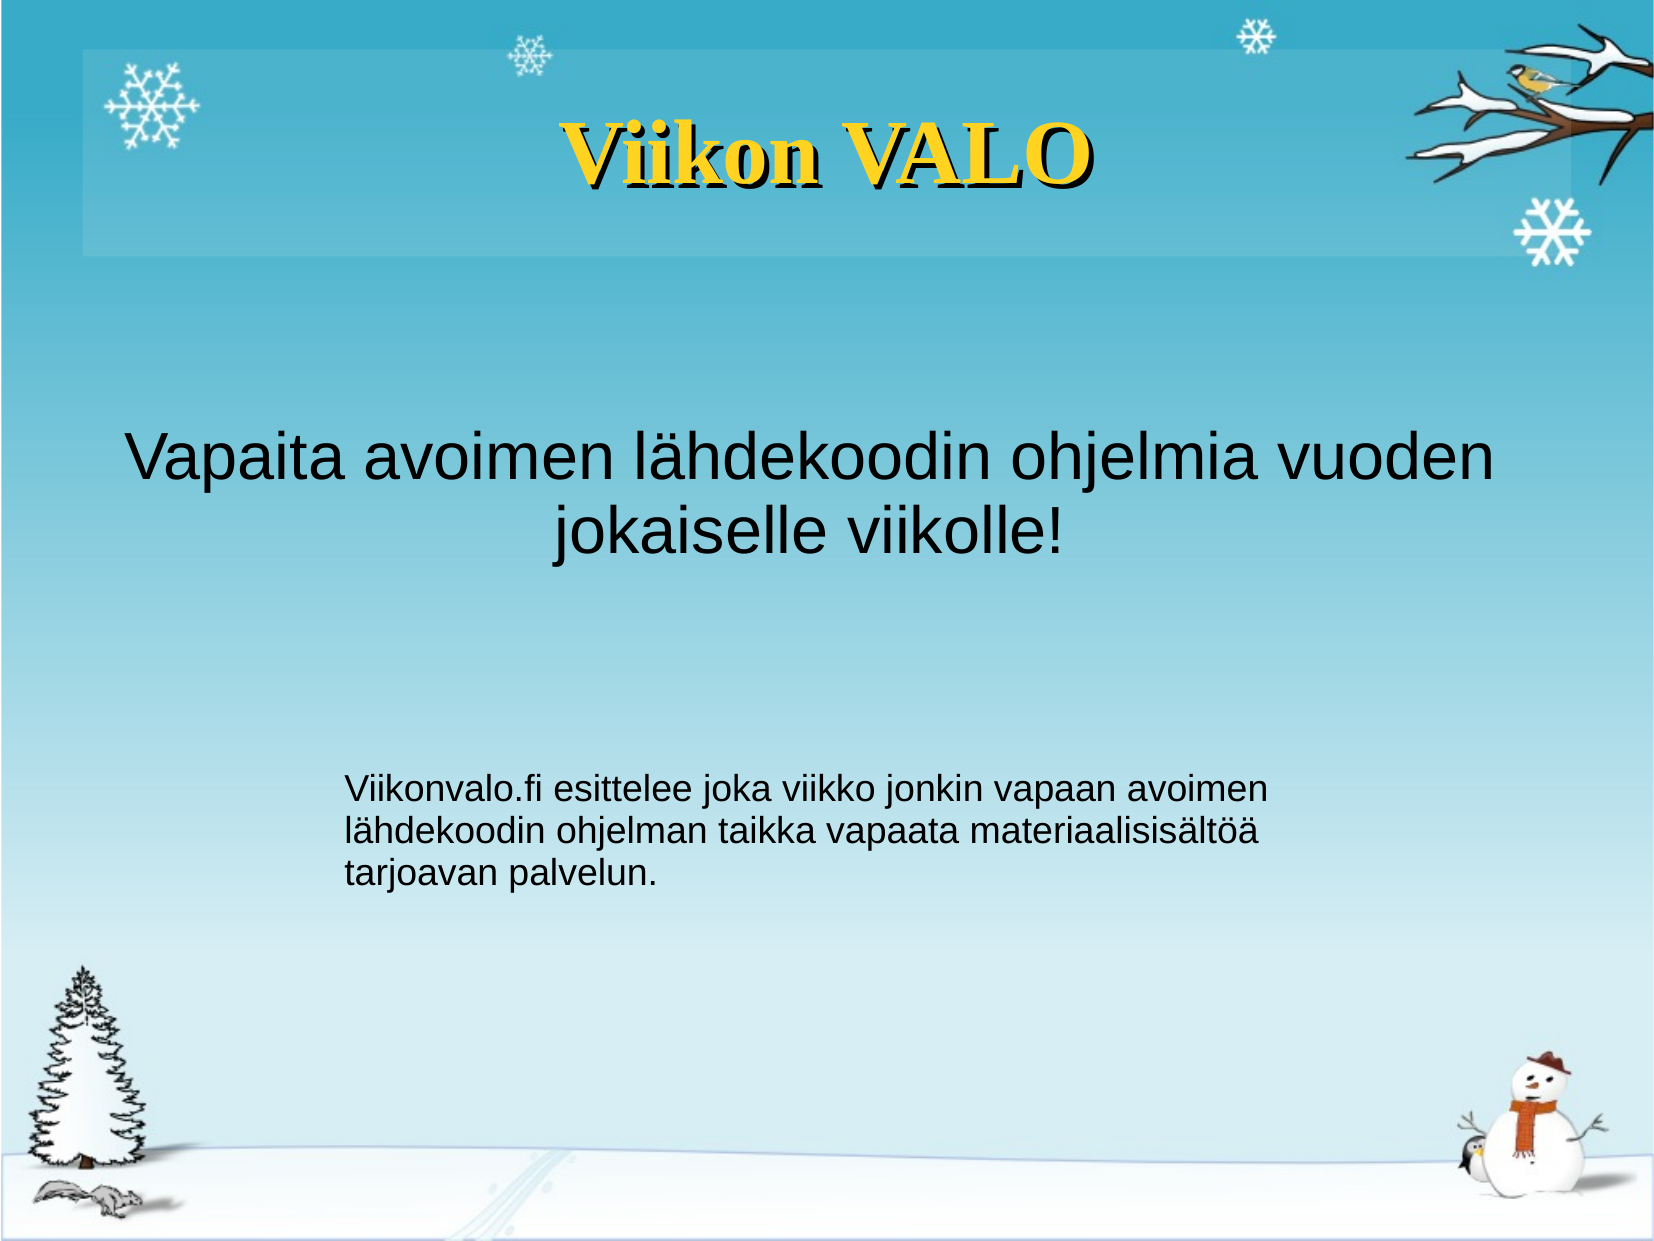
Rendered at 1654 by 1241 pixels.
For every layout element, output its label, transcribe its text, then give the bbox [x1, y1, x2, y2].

text_box Viikonvalo.fi esittelee joka viikko jonkin vapaan avoimen lähdekoodin ohjelman taikka vapaata materiaalisisältöä tarjoavan palvelun. [329, 760, 1305, 902]
picture [1, 0, 1654, 1241]
subtitle Vapaita avoimen lähdekoodin ohjelmia vuoden jokaiselle viikolle! [82, 361, 1538, 626]
title Viikon VALO [82, 49, 1571, 257]
